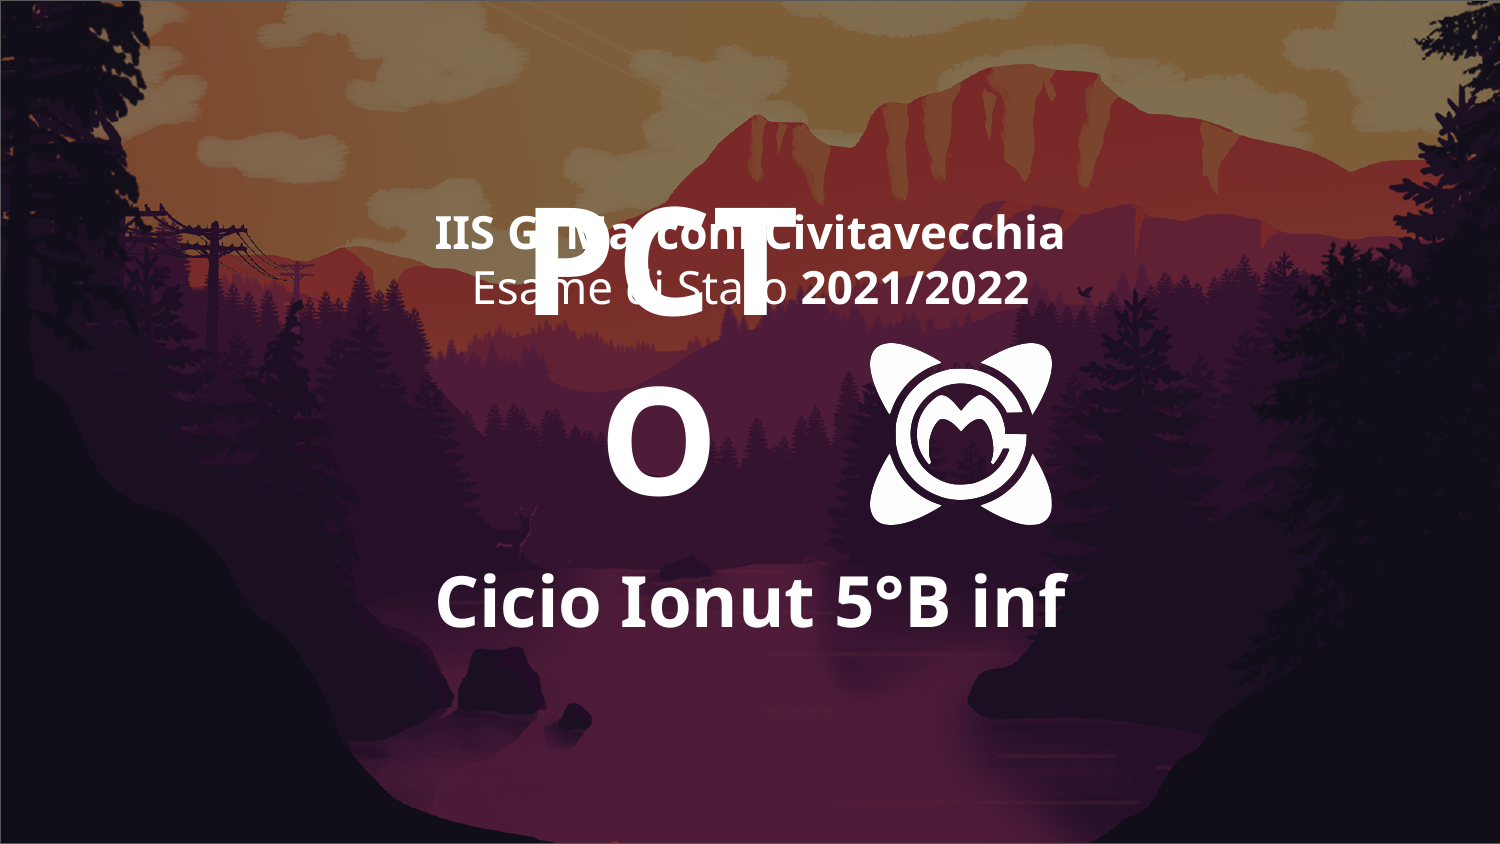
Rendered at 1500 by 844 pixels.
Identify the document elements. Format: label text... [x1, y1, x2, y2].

picture [870, 343, 1052, 485]
text_box [0, 0, 1500, 844]
title IIS G. Marconi Civitavecchia Esame di Stato 2021/2022 [405, 157, 1096, 329]
title Cicio Ionut 5°B inf [405, 485, 1096, 657]
title PCTO [448, 330, 871, 485]
